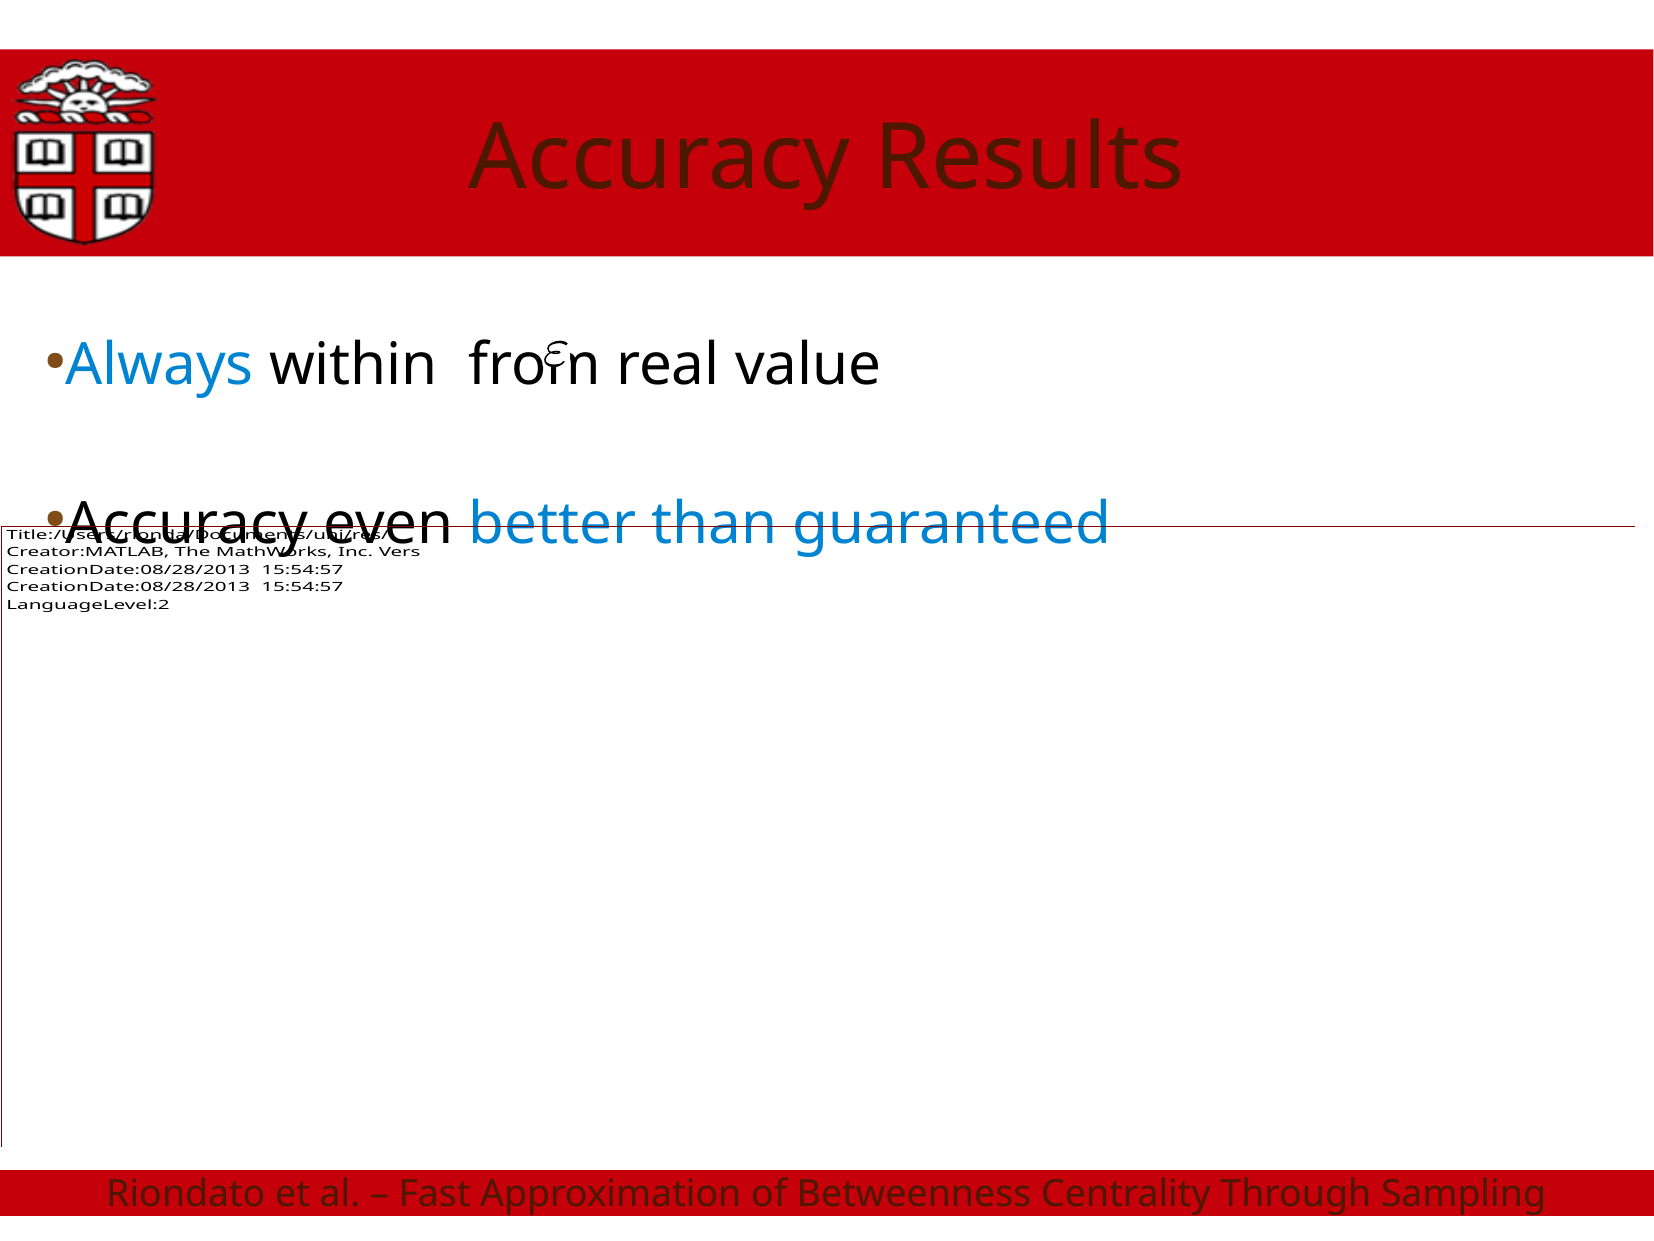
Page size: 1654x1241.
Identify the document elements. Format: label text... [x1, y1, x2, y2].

text_box Always within from real value Accuracy even better than guaranteed [30, 315, 1621, 505]
picture [11, 59, 158, 245]
text_box [542, 340, 571, 368]
picture [0, 525, 1636, 1147]
title Accuracy Results [0, 49, 1654, 257]
text_box Riondato et al. – Fast Approximation of Betweenness Centrality Through Sampling [0, 1170, 1654, 1216]
